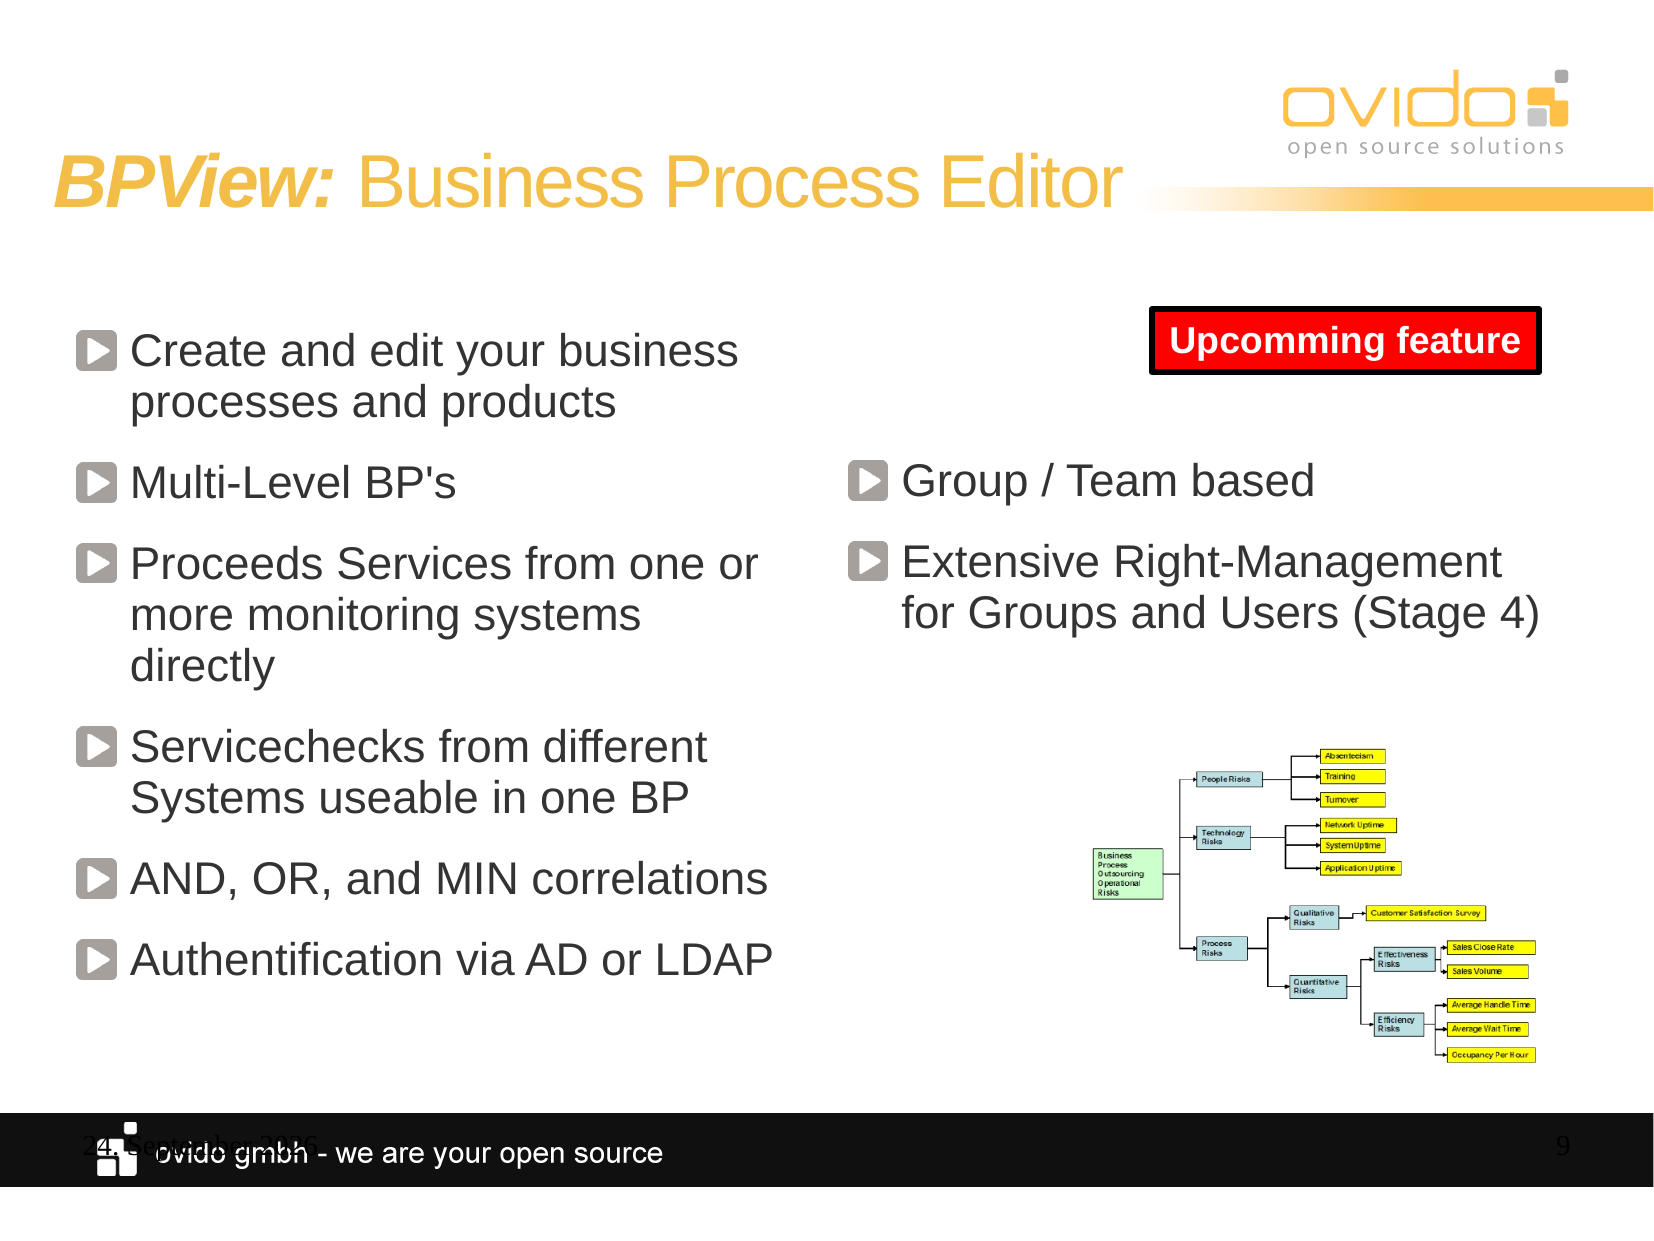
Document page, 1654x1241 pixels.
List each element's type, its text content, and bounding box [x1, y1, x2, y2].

list Create and edit your business processes and products Multi-Level BP's Proceeds Services from one or more monitoring systems directly Servicechecks from different Systems useable in one BP AND, OR, and MIN correlations Authentification via AD or LDAP [59, 324, 794, 1045]
picture [0, 0, 1654, 1241]
list Group / Team based Extensive Right-Management for Groups and Users (Stage 4) [830, 454, 1566, 1056]
title BPView: Business Process Editor [53, 132, 1211, 231]
text_box Upcomming feature [1151, 309, 1540, 373]
